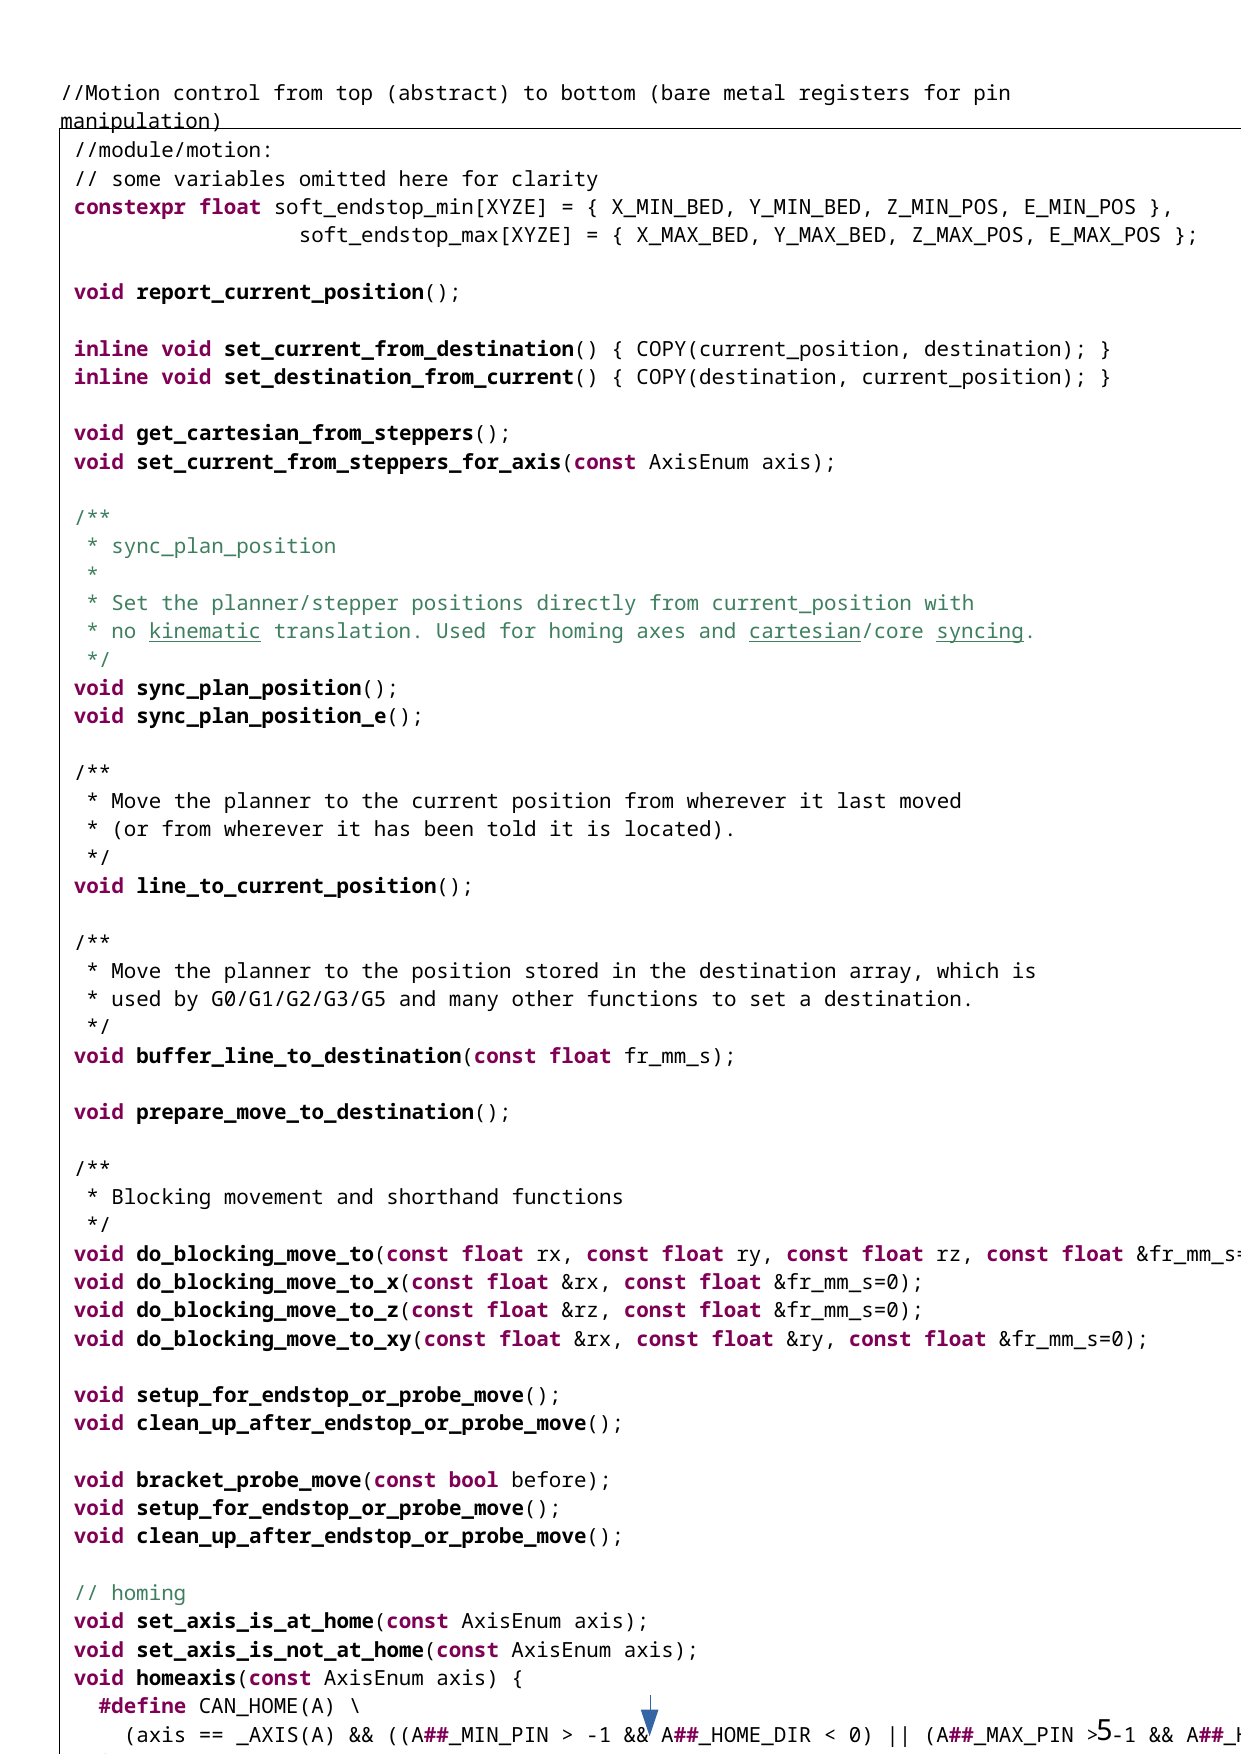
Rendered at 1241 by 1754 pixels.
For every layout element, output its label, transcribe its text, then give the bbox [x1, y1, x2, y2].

text_box //module/motion: // some variables omitted here for clarity constexpr float soft_endstop_min[XYZE] = { X_MIN_BED, Y_MIN_BED, Z_MIN_POS, E_MIN_POS }, soft_endstop_max[XYZE] = { X_MAX_BED, Y_MAX_BED, Z_MAX_POS, E_MAX_POS }; void report_current_position(); inline void set_current_from_destination() { COPY(current_position, destination); } inline void set_destination_from_current() { COPY(destination, current_position); } void get_cartesian_from_steppers(); void set_current_from_steppers_for_axis(const AxisEnum axis); /** * sync_plan_position * * Set the planner/stepper positions directly from current_position with * no kinematic translation. Used for homing axes and cartesian/core syncing. */ void sync_plan_position(); void sync_plan_position_e(); /** * Move the planner to the current position from wherever it last moved * (or from wherever it has been told it is located). */ void line_to_current_position(); /** * Move the planner to the position stored in the destination array, which is * used by G0/G1/G2/G3/G5 and many other functions to set a destination. */ void buffer_line_to_destination(const float fr_mm_s); void prepare_move_to_destination(); /** * Blocking movement and shorthand functions */ void do_blocking_move_to(const float rx, const float ry, const float rz, const float &fr_mm_s=0); void do_blocking_move_to_x(const float &rx, const float &fr_mm_s=0); void do_blocking_move_to_z(const float &rz, const float &fr_mm_s=0); void do_blocking_move_to_xy(const float &rx, const float &ry, const float &fr_mm_s=0); void setup_for_endstop_or_probe_move(); void clean_up_after_endstop_or_probe_move(); void bracket_probe_move(const bool before); void setup_for_endstop_or_probe_move(); void clean_up_after_endstop_or_probe_move(); // homing void set_axis_is_at_home(const AxisEnum axis); void set_axis_is_not_at_home(const AxisEnum axis); void homeaxis(const AxisEnum axis) { #define CAN_HOME(A) \ (axis == _AXIS(A) && ((A##_MIN_PIN > -1 && A##_HOME_DIR < 0) || (A##_MAX_PIN > -1 && A##_HOME_DIR > 0))) if (!CAN_HOME(X) && !CAN_HOME(Y) && !CAN_HOME(Z) && !CAN_HOME(E)) return; const int axis_home_dir = (home_dir(axis)); planner:do_homing_move(axis, 1.5f * max_length(axis * axis_home_dir)); // When homing Z with probe respect probe clearance const float bump = axis_home_dir * (home_bump_mm(axis)); if (bump) { planner:do_homing_move(axis, -bump); // Slow move towards endstop until triggered planner:do_homing_move(axis, 2 * bump, get_homing_bump_feedrate(axis)); } // For cartesian/core machines, // set the axis to its home position set_axis_is_at_home(axis); sync_plan_position(); destination[axis] = current_position[axis]; } [59, 128, 1241, 1719]
text_box //Motion control from top (abstract) to bottom (bare metal registers for pin manipulation) [45, 70, 1111, 148]
text_box <Foliennummer> [1081, 1701, 1241, 1746]
